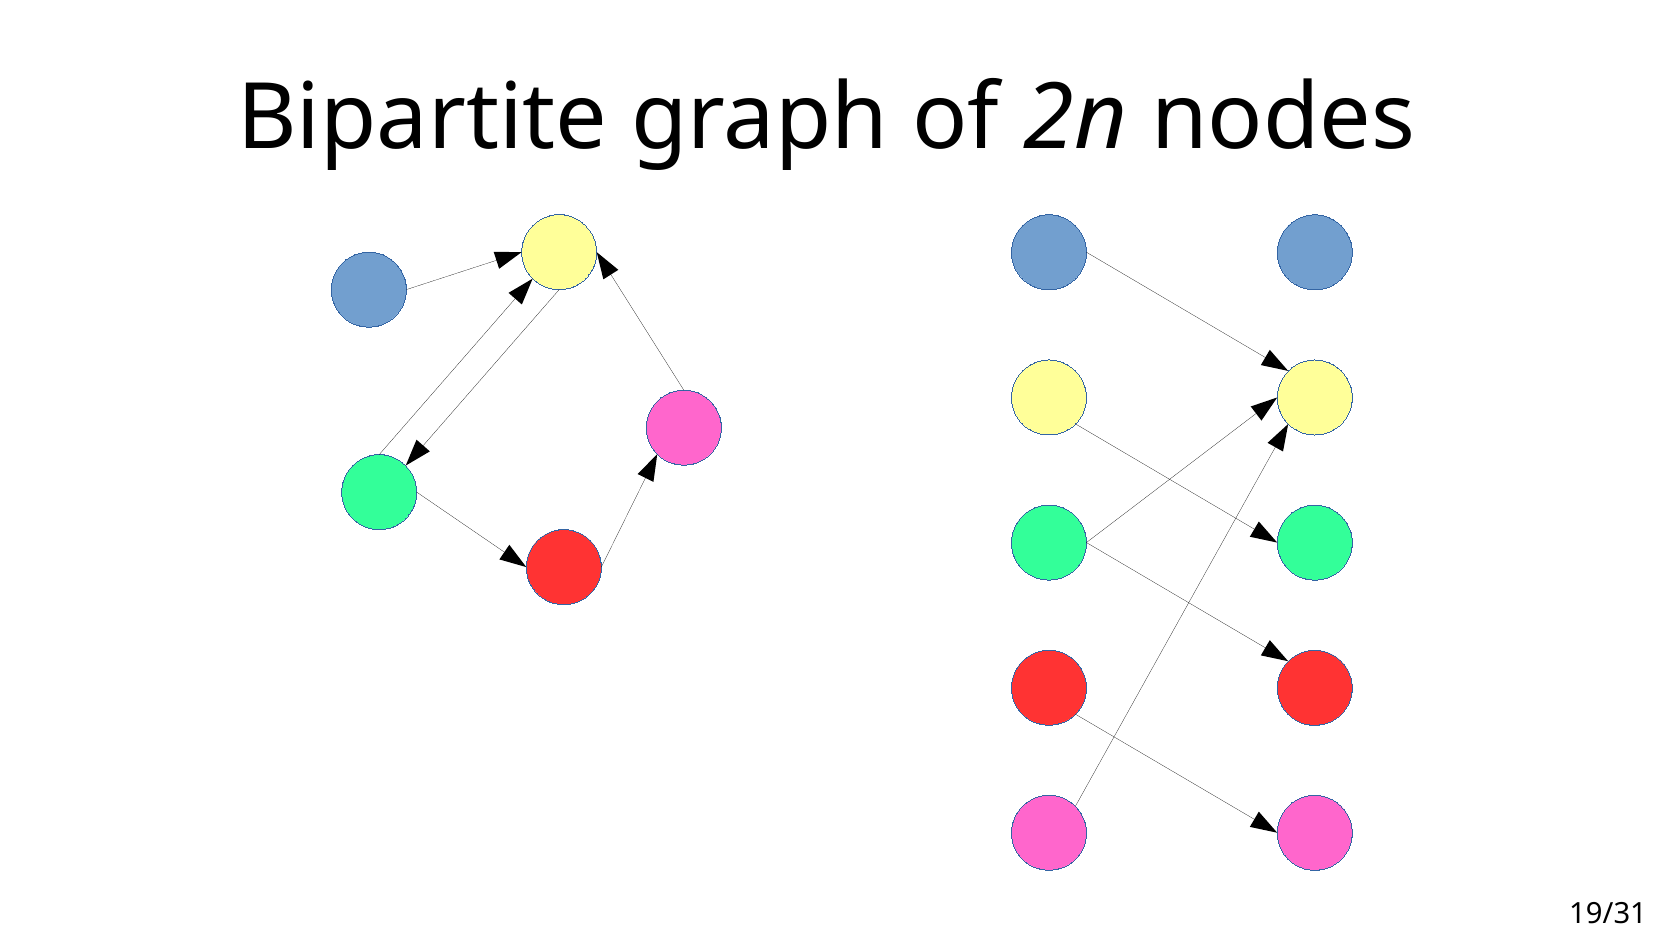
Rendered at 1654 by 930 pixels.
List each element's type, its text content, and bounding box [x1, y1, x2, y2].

text_box [1011, 359, 1087, 435]
text_box [1011, 505, 1087, 581]
text_box [1011, 214, 1087, 290]
text_box [1277, 795, 1353, 871]
text_box [521, 214, 597, 290]
text_box [341, 454, 417, 530]
text_box [1277, 214, 1353, 290]
text_box [1277, 650, 1353, 726]
text_box [1011, 650, 1087, 726]
text_box [526, 529, 602, 605]
text_box [331, 252, 407, 328]
text_box [1277, 359, 1353, 436]
text_box [1011, 795, 1087, 871]
title Bipartite graph of 2n nodes [82, 1, 1571, 225]
text_box [1277, 505, 1353, 581]
text_box [646, 390, 722, 466]
